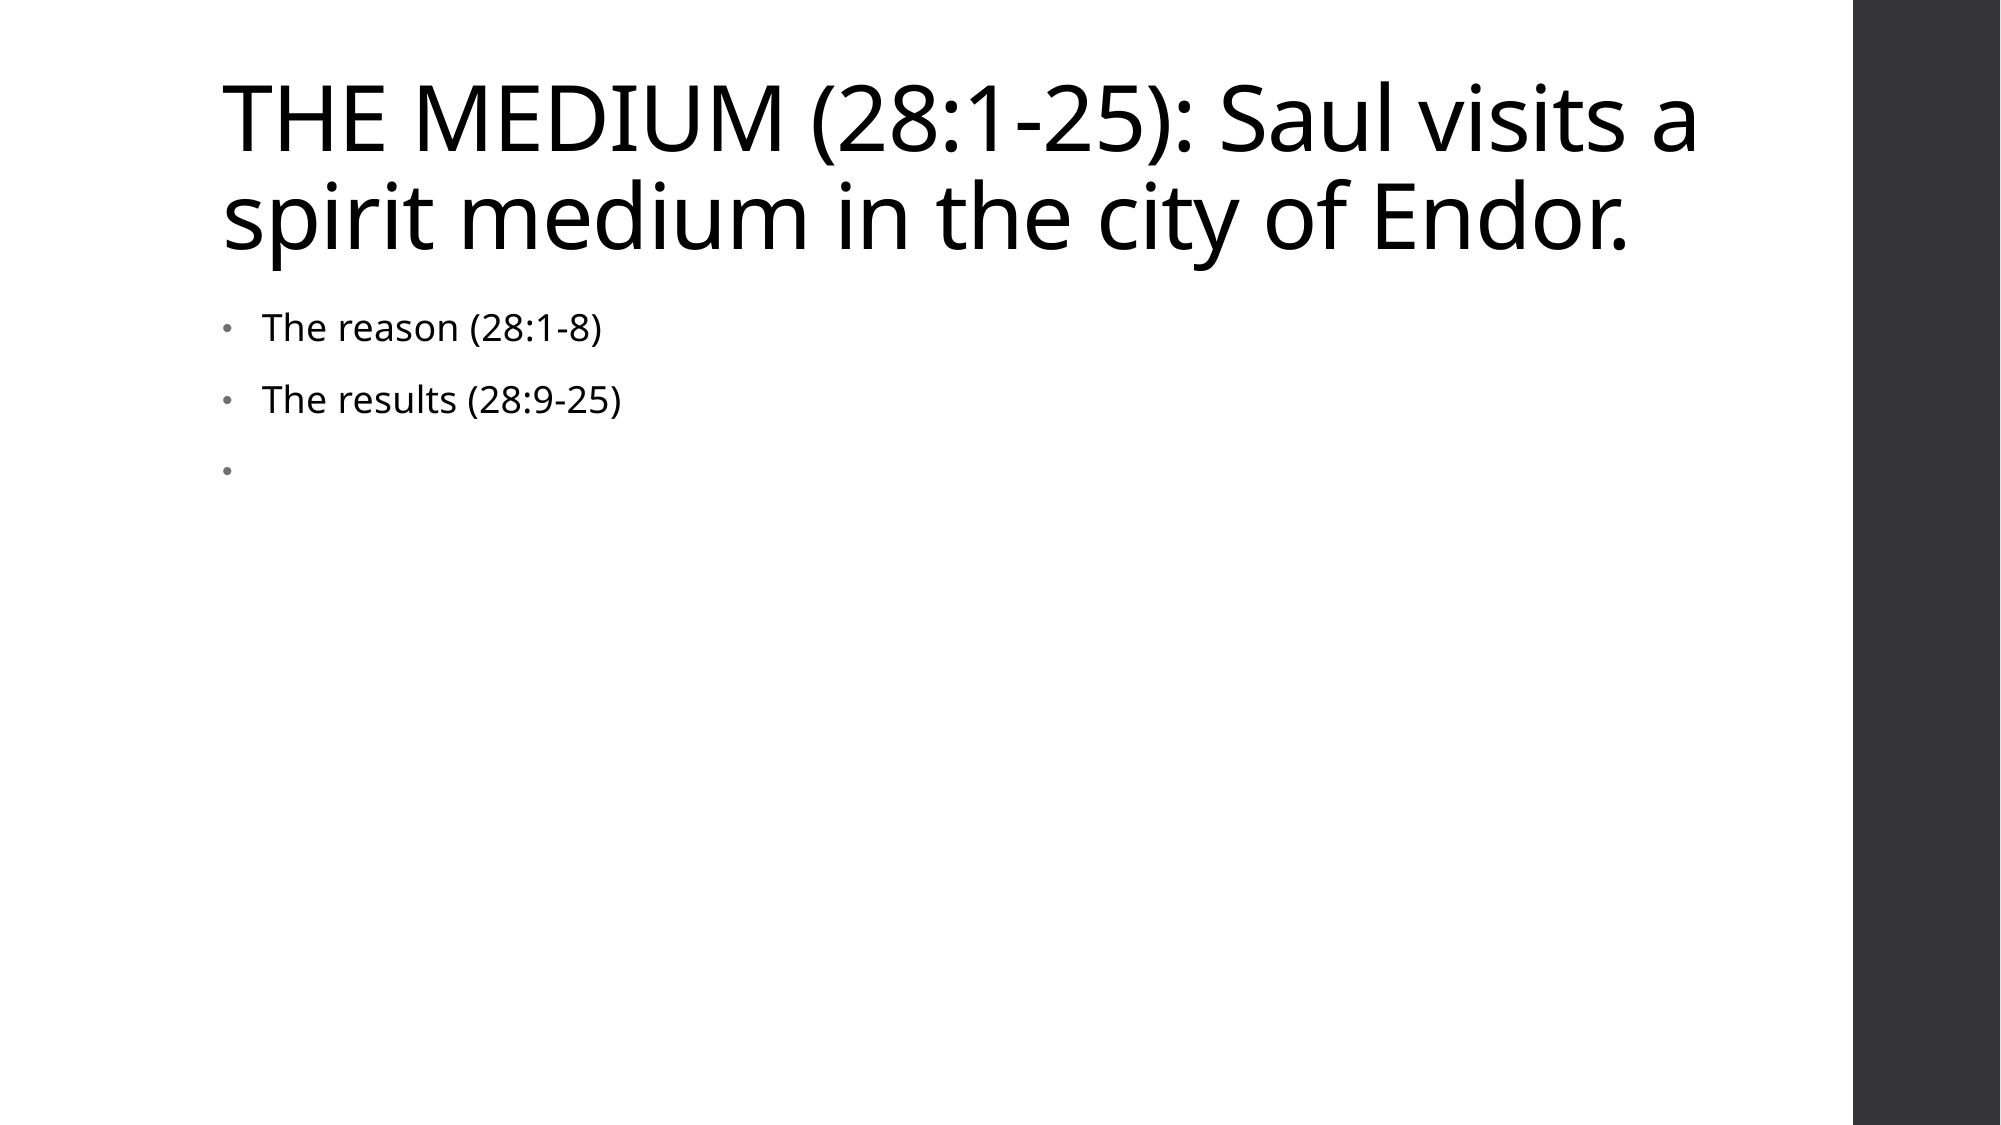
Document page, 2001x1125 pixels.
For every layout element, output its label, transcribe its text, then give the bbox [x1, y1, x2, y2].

title THE MEDIUM (28:1-25): Saul visits a spirit medium in the city of Endor. [206, 60, 1797, 278]
list The reason (28:1-8) The results (28:9-25) [206, 299, 1617, 1014]
